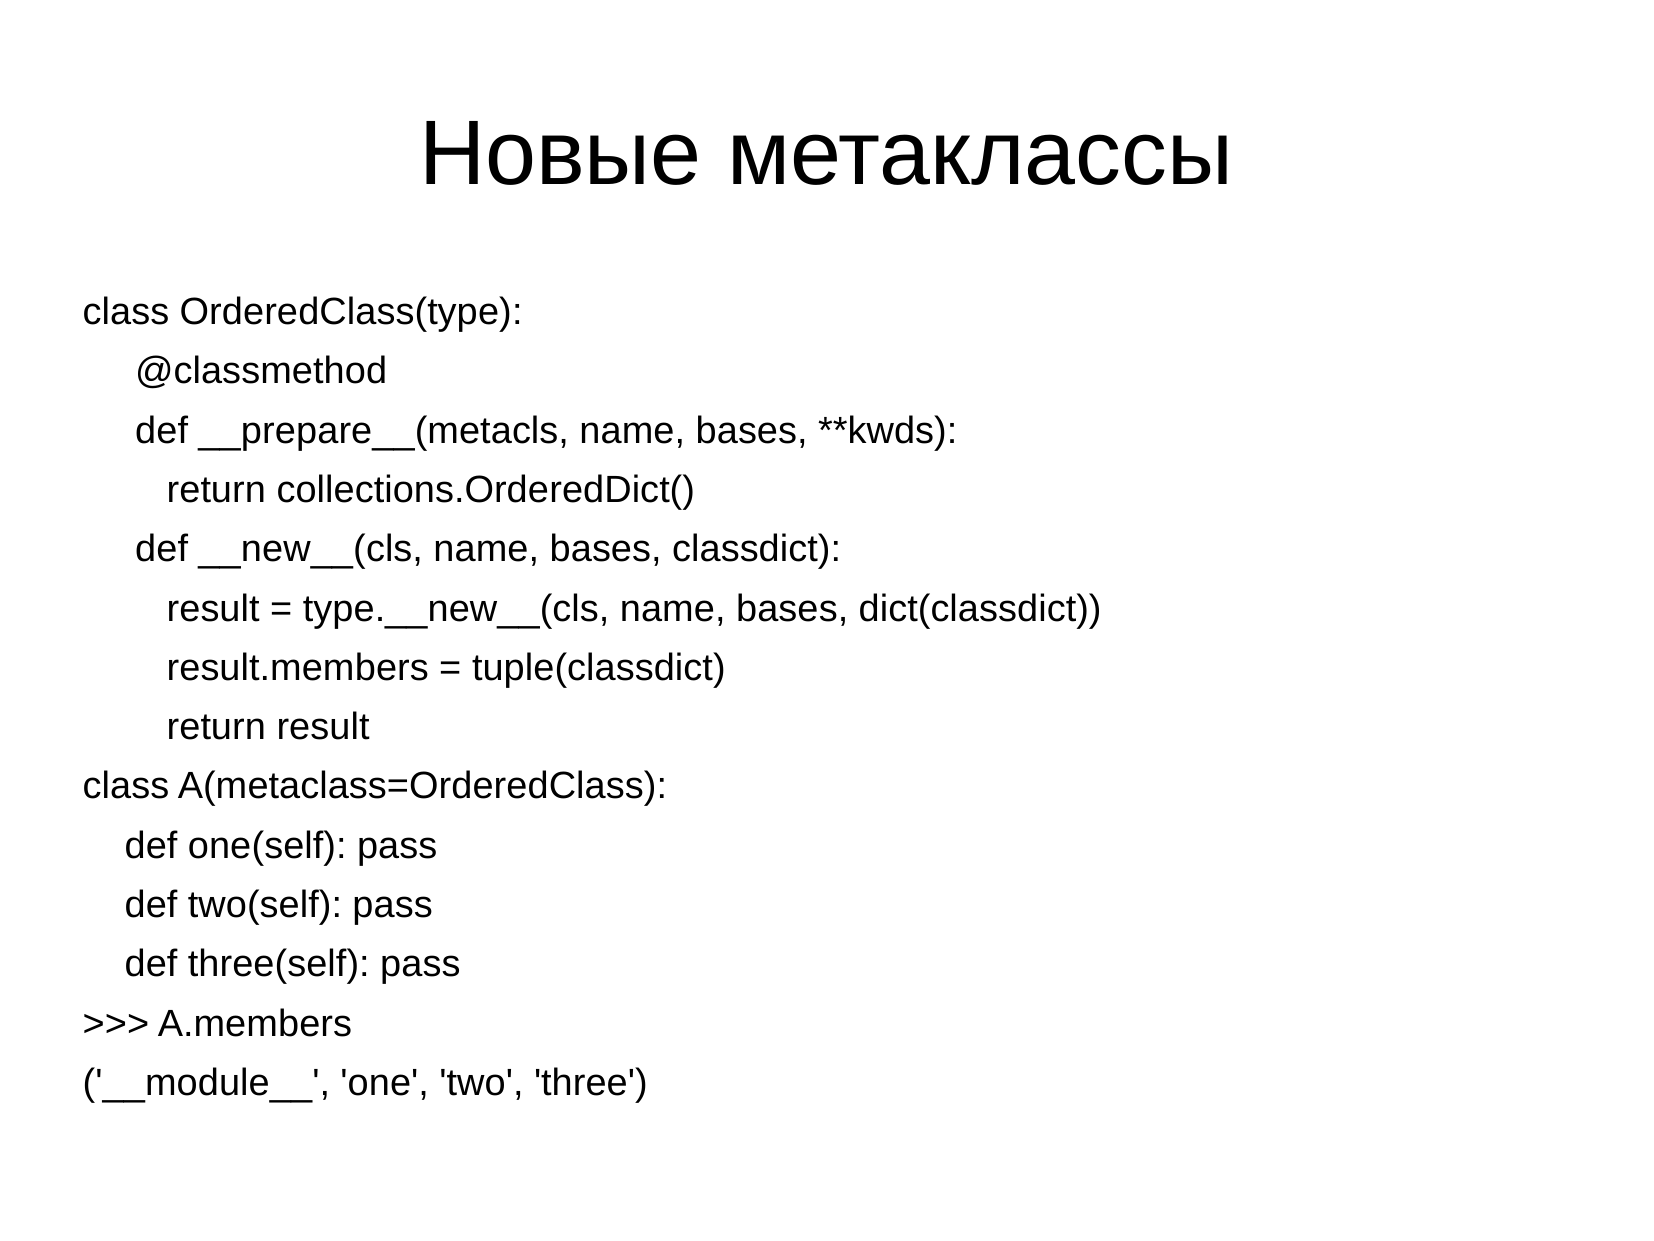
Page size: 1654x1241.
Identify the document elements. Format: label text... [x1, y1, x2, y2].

list class OrderedClass(type): @classmethod def __prepare__(metacls, name, bases, **kwds): return collections.OrderedDict() def __new__(cls, name, bases, classdict): result = type.__new__(cls, name, bases, dict(classdict)) result.members = tuple(classdict) return result class A(metaclass=OrderedClass): def one(self): pass def two(self): pass def three(self): pass >>> A.members ('__module__', 'one', 'two', 'three') [82, 290, 1571, 1109]
title Новые метаклассы [82, 49, 1571, 257]
